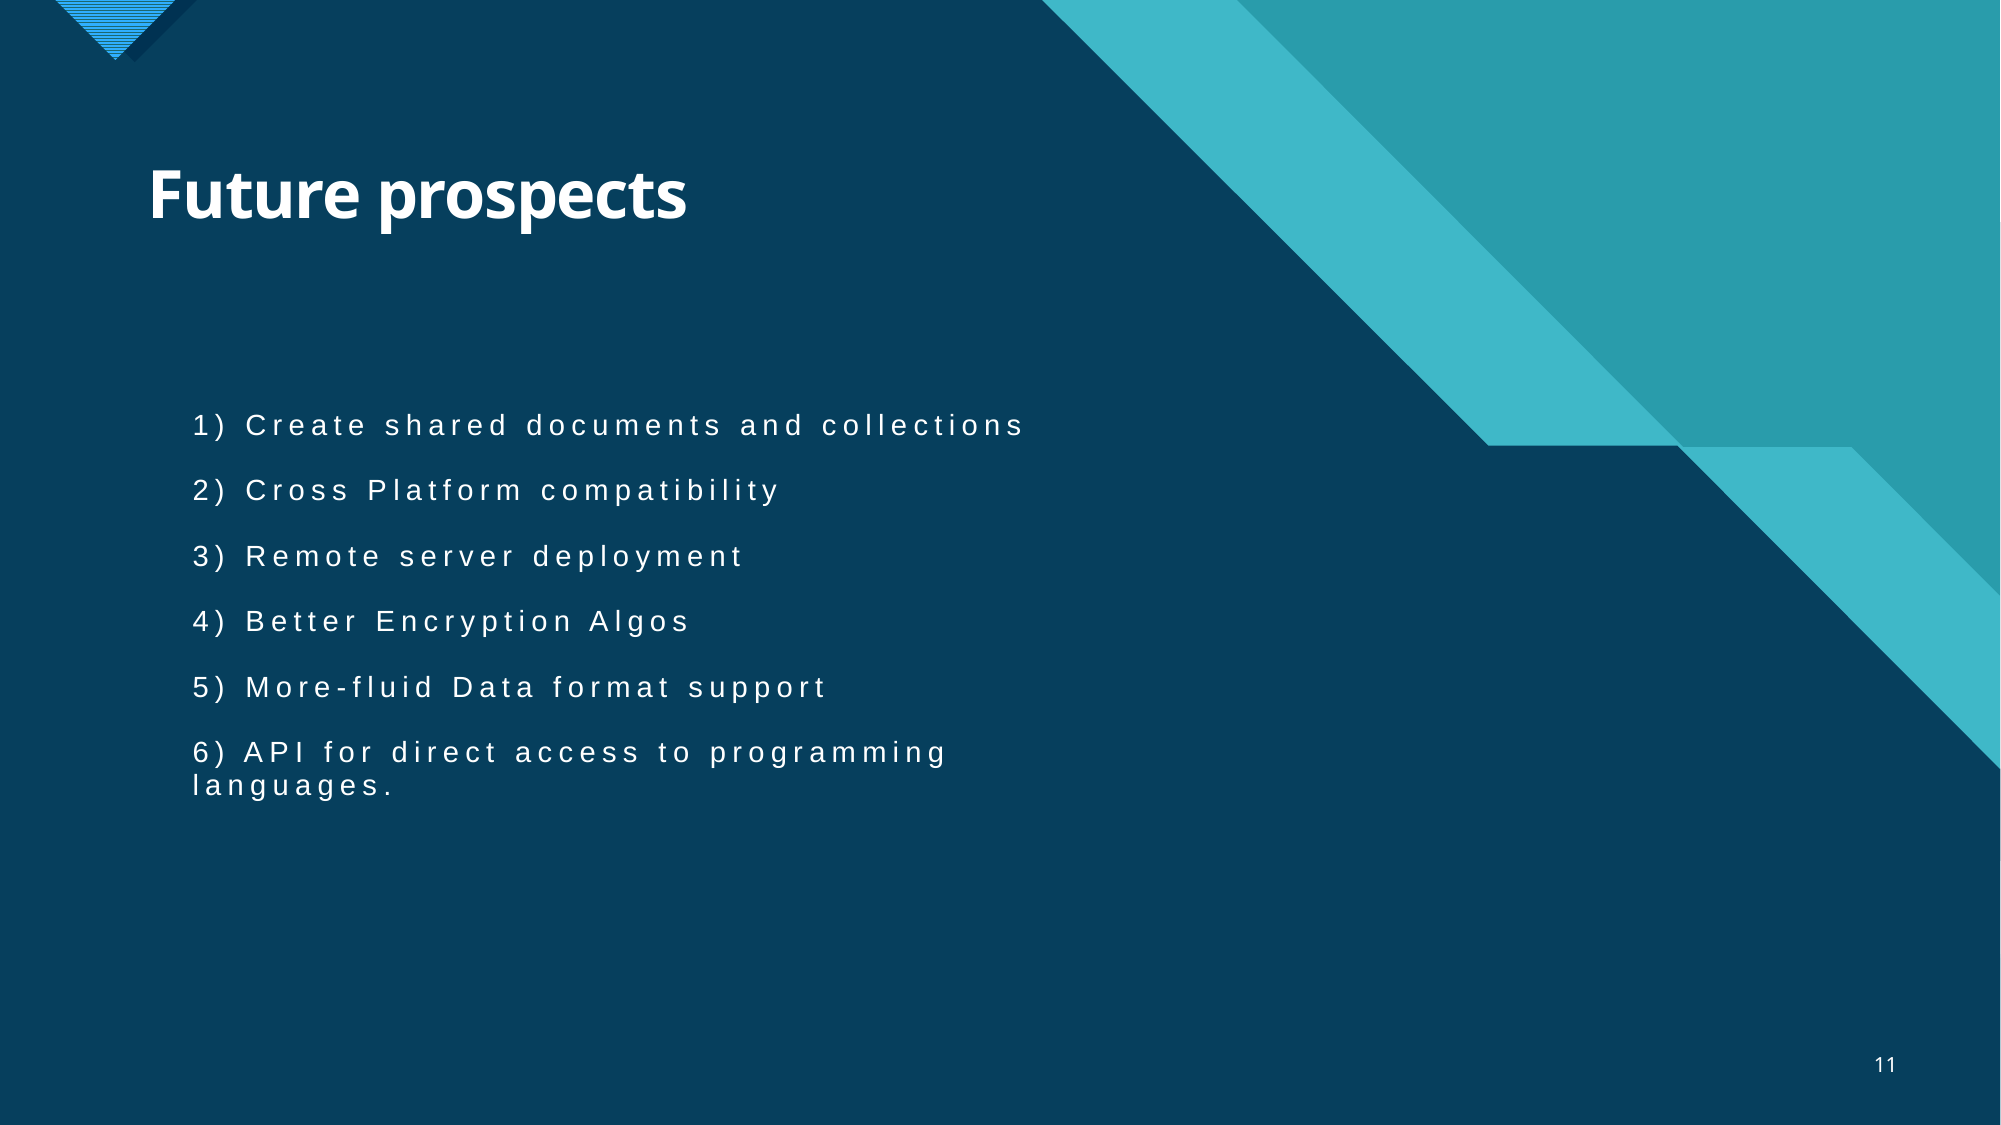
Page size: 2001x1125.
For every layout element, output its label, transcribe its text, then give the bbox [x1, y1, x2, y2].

text_box 1) Create shared documents and collections 2) Cross Platform compatibility 3) Remote server deployment 4) Better Encryption Algos 5) More-fluid Data format support 6) API for direct access to programming languages. [192, 408, 1123, 886]
text_box Future prospects [147, 147, 1093, 226]
